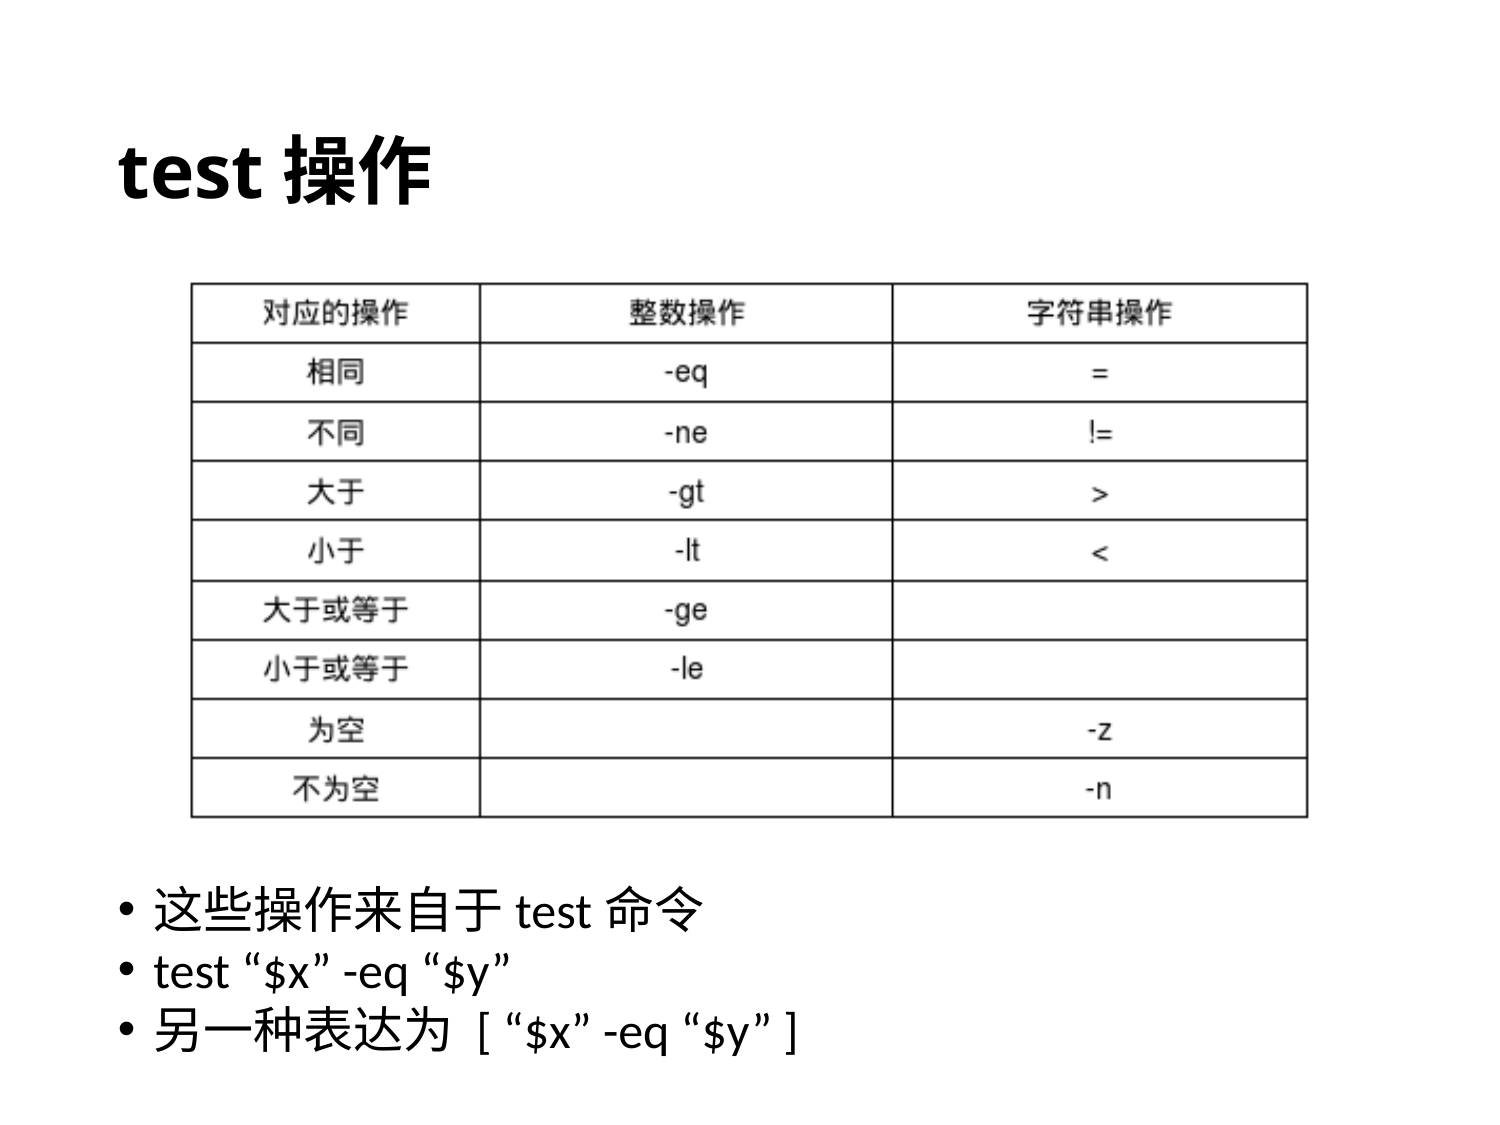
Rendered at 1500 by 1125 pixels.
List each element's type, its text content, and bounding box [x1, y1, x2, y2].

picture [187, 277, 1313, 827]
text_box 这些操作来自于test命令 test “$x” -eq “$y” 另一种表达为 [ “$x” -eq “$y” ] [103, 870, 1397, 1066]
text_box test操作 [103, 59, 1397, 277]
